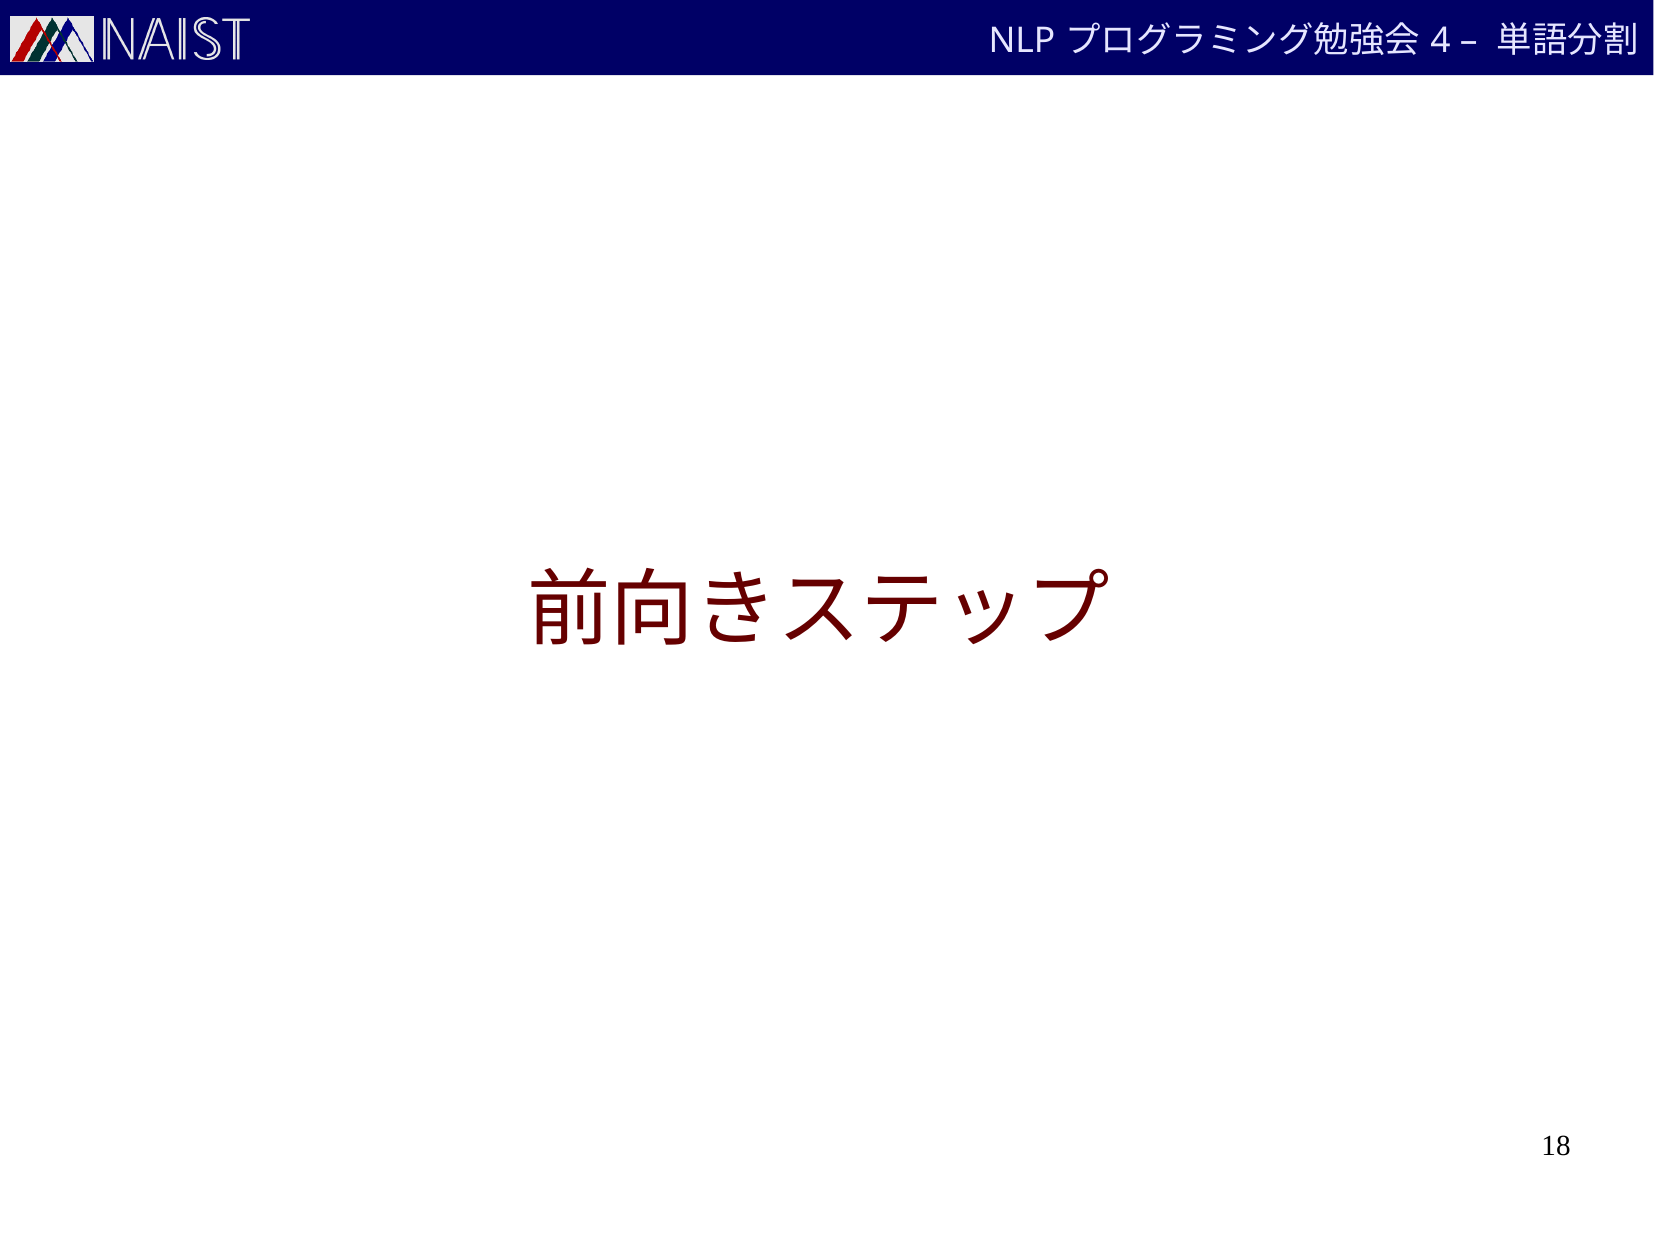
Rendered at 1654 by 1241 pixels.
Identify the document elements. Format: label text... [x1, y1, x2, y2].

picture [102, 17, 251, 60]
title 前向きステップ [75, 506, 1564, 698]
picture [10, 16, 94, 62]
